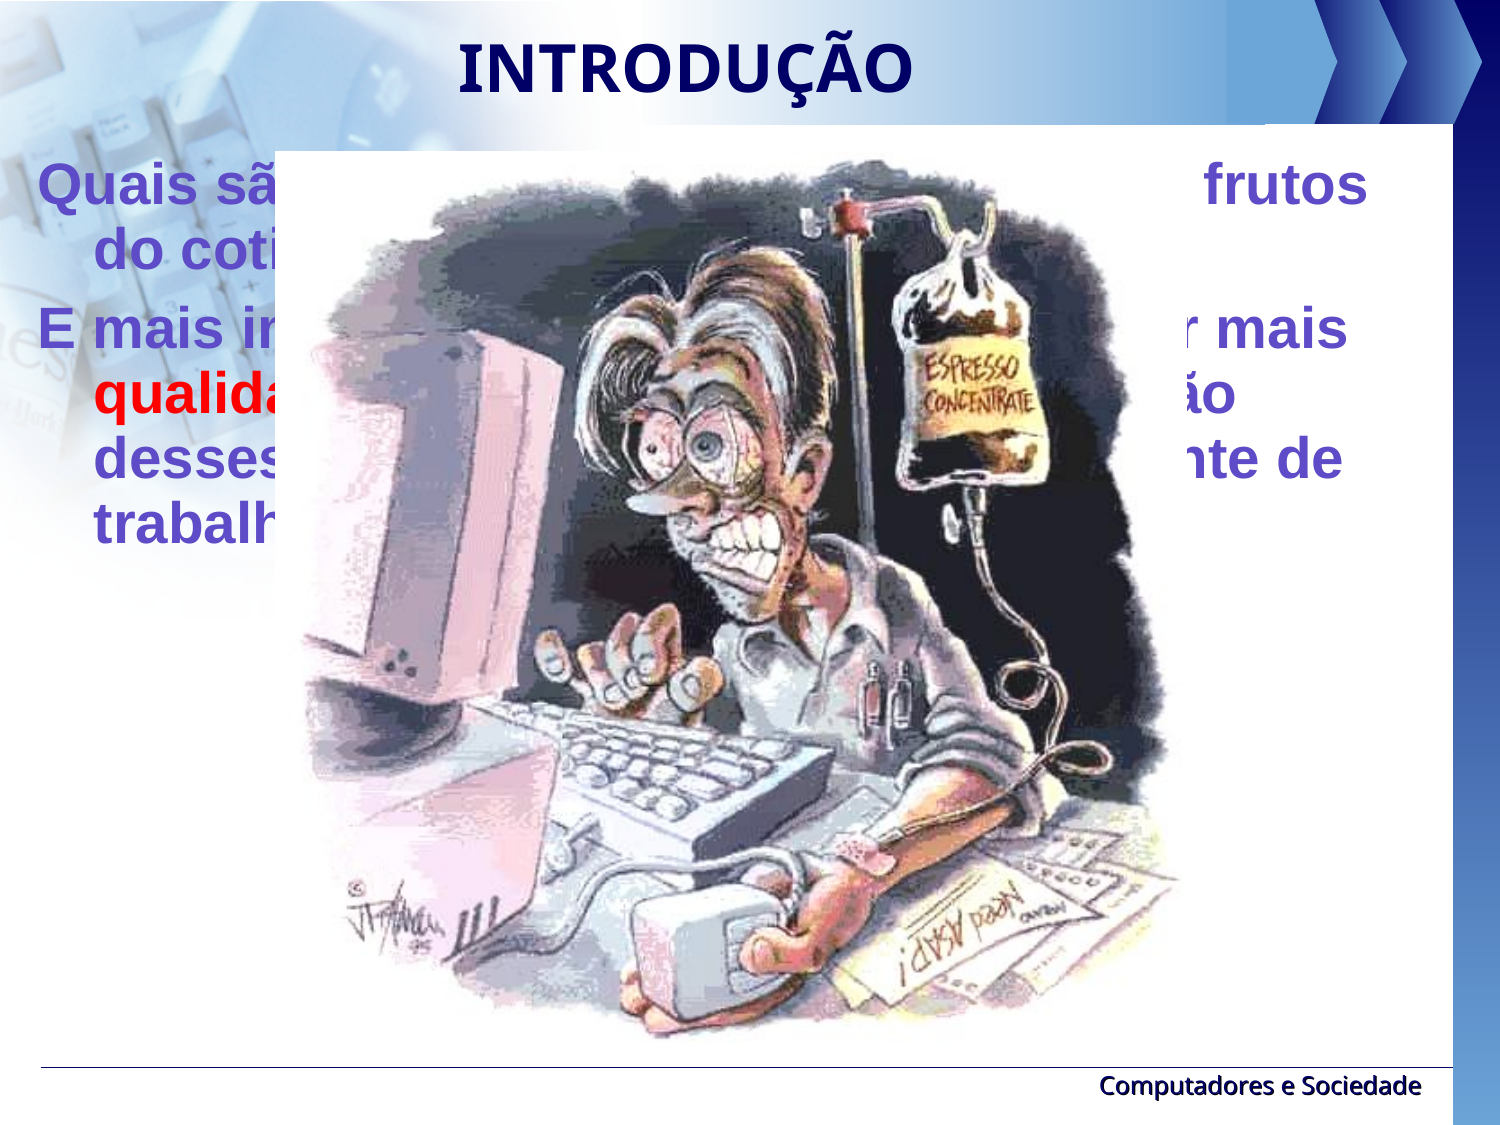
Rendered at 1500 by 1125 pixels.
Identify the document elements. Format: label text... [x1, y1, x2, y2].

list Quais são alguns do problemas de saúde frutos do cotidiano do profissional de TI? E mais importante : o que podemos trazer mais qualidade de vida associada à prevenção desses males e ao bem-estar no ambiente de trabalho? [37, 151, 715, 1051]
picture [275, 151, 1426, 1050]
title INTRODUÇÃO [74, 0, 1300, 155]
